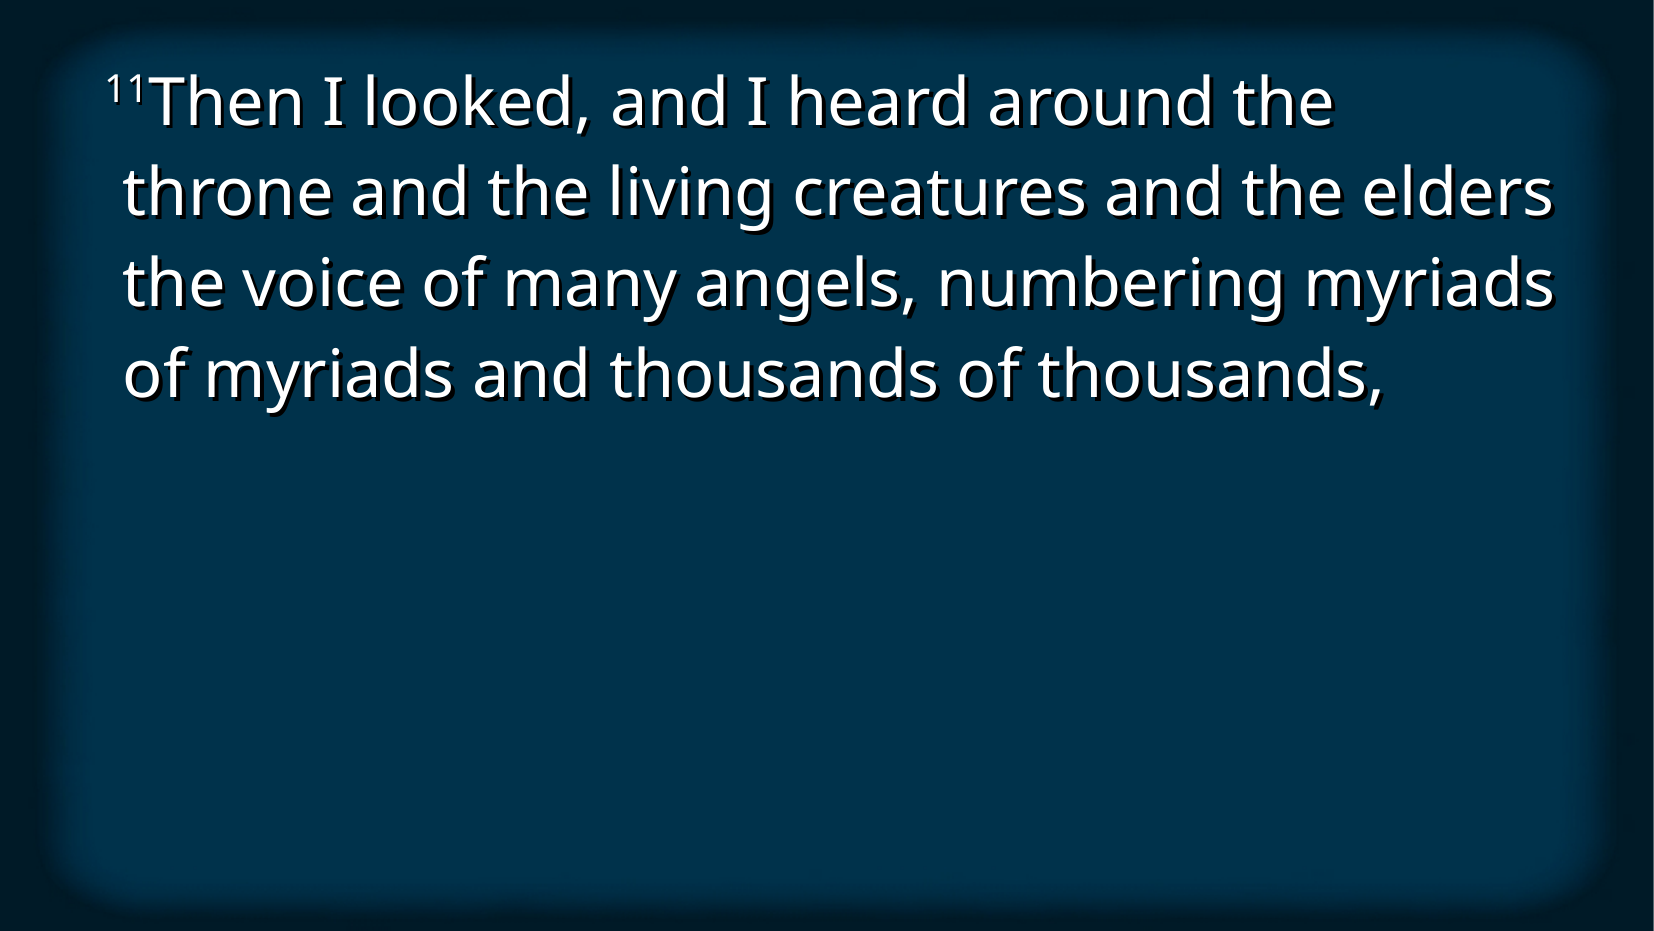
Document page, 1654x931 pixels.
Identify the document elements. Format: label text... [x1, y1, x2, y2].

picture [0, 0, 1654, 931]
text_box 11Then I looked, and I heard around the throne and the living creatures and the elders the voice of many angels, numbering myriads of myriads and thousands of thousands, [89, 46, 1576, 421]
